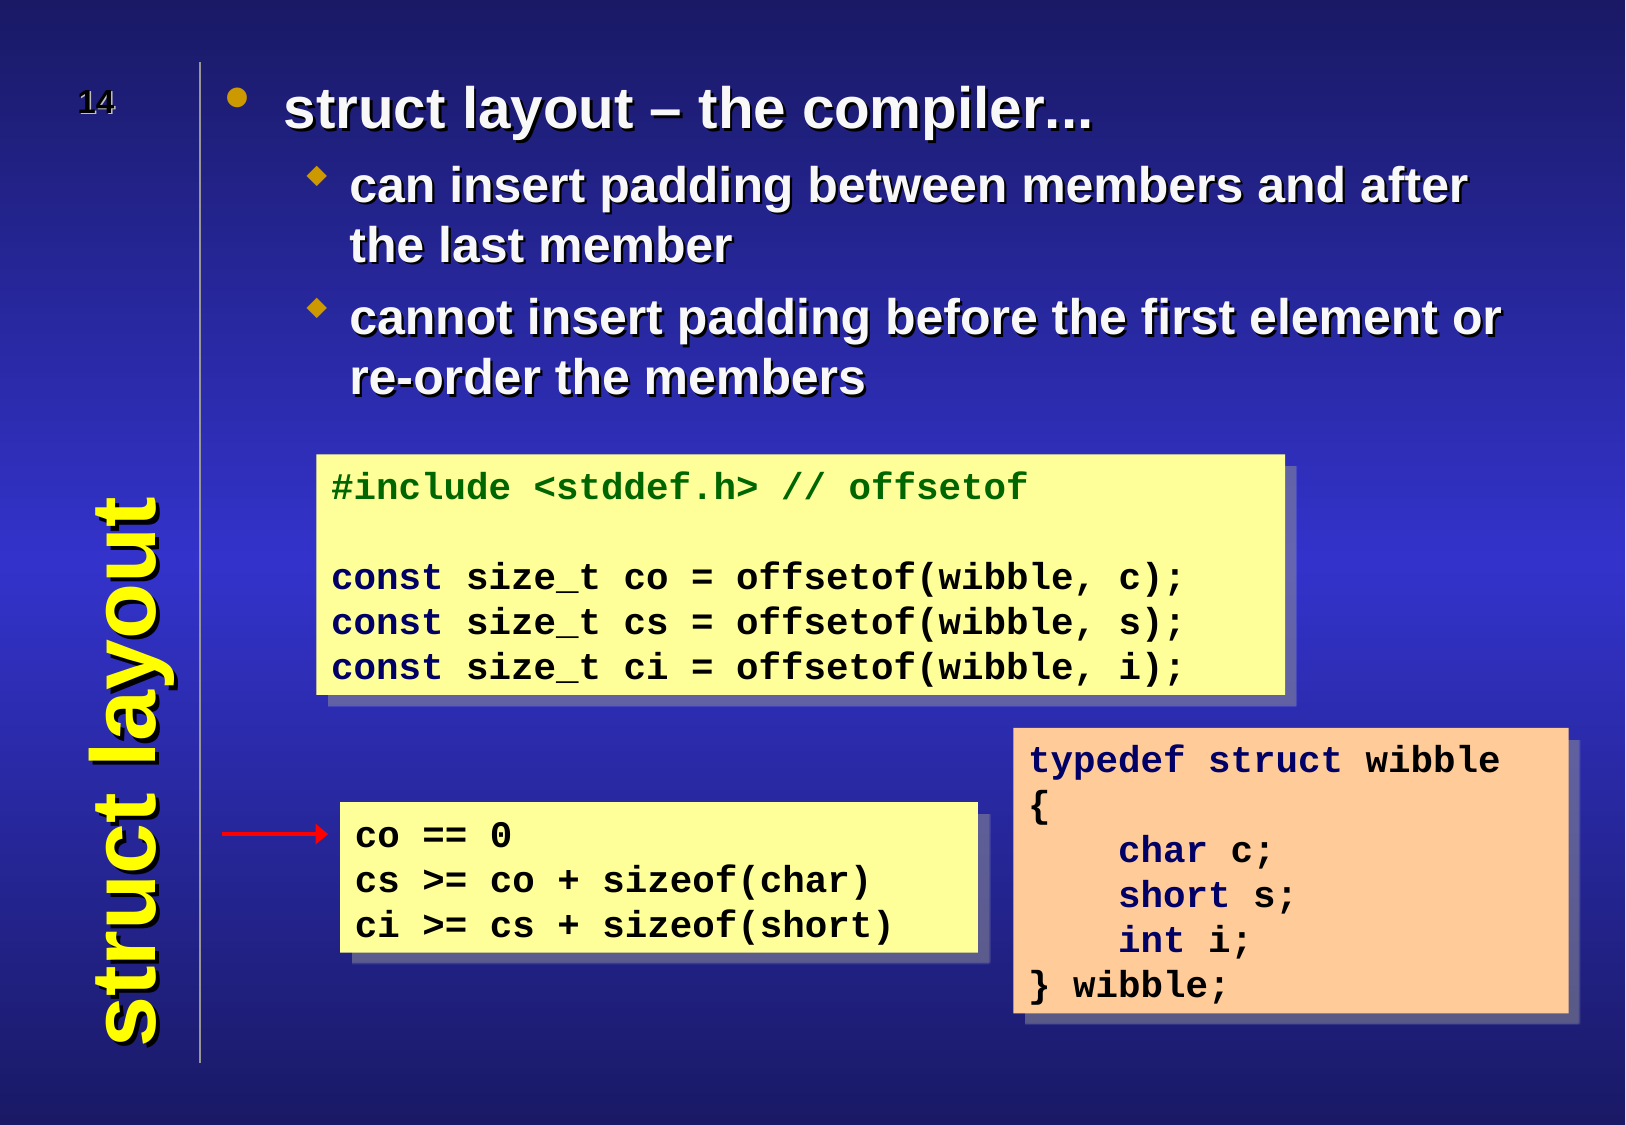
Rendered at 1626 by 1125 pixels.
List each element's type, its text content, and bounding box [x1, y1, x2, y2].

text_box co == 0 cs >= co + sizeof(char) ci >= cs + sizeof(short) [340, 802, 978, 953]
title struct layout [50, 187, 188, 1063]
list struct layout – the compiler... can insert padding between members and after the last member cannot insert padding before the first element or re-order the members [212, 62, 1550, 1063]
text_box #include <stddef.h> // offsetof const size_t co = offsetof(wibble, c); const size_t cs = offsetof(wibble, s); const size_t ci = offsetof(wibble, i); [316, 454, 1286, 695]
text_box typedef struct wibble { char c; short s; int i; } wibble; [1013, 727, 1569, 1014]
